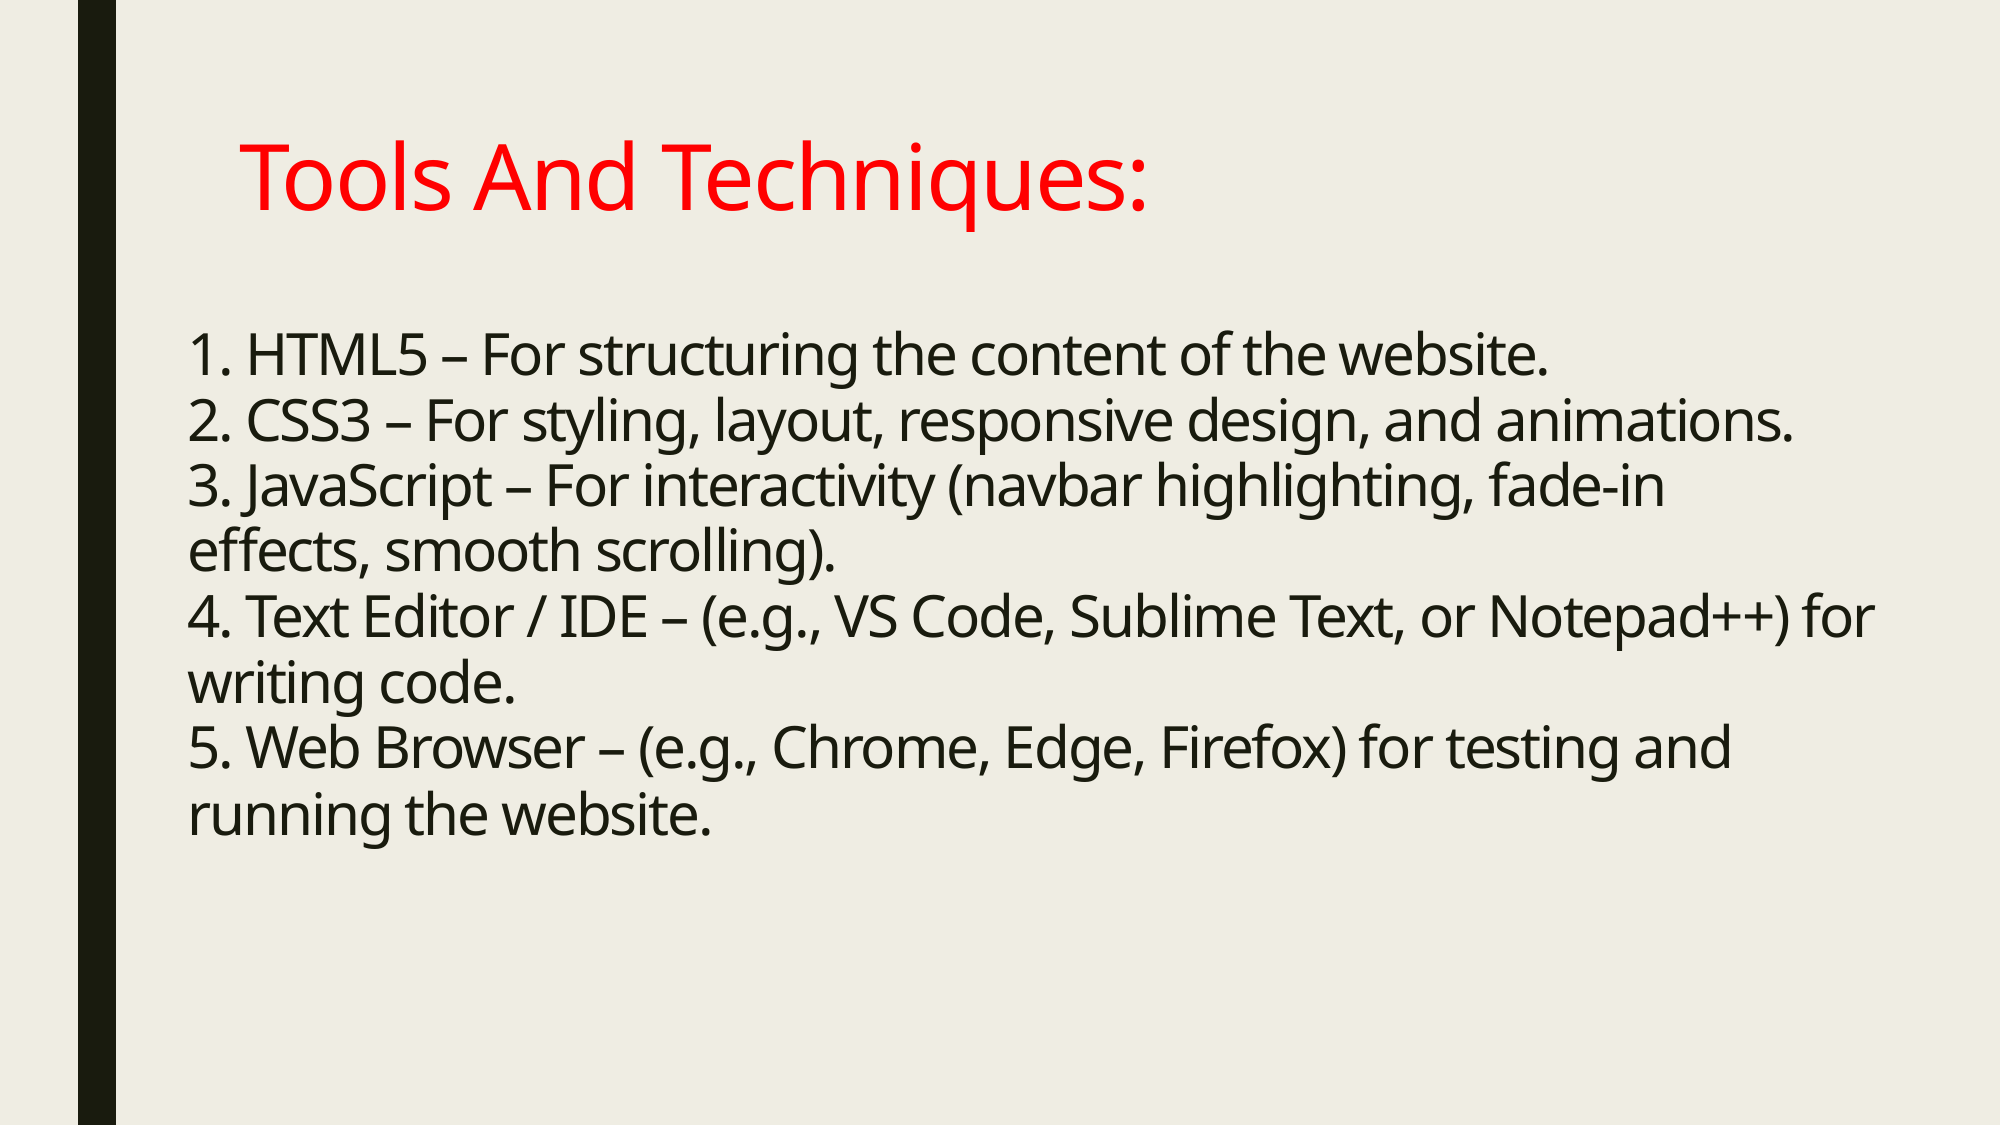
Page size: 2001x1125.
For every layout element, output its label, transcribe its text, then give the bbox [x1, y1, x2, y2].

text_box 4. Text Editor / IDE – (e.g., VS Code, Sublime Text, or Notepad++) for [187, 583, 1931, 645]
text_box 1. HTML5 – For structuring the content of the website. [187, 323, 1577, 381]
text_box effects, smooth scrolling). [187, 518, 857, 579]
text_box running the website. [187, 783, 707, 840]
text_box 2. CSS3 – For styling, layout, responsive design, and animations. [187, 389, 1828, 447]
picture [0, 0, 2000, 1125]
text_box 5. Web Browser – (e.g., Chrome, Edge, Firefox) for testing and [187, 715, 1766, 776]
text_box Tools And Techniques: [239, 130, 1153, 218]
text_box 3. JavaScript – For interactivity (navbar highlighting, fade-in [187, 452, 1706, 513]
text_box writing code. [187, 652, 519, 709]
